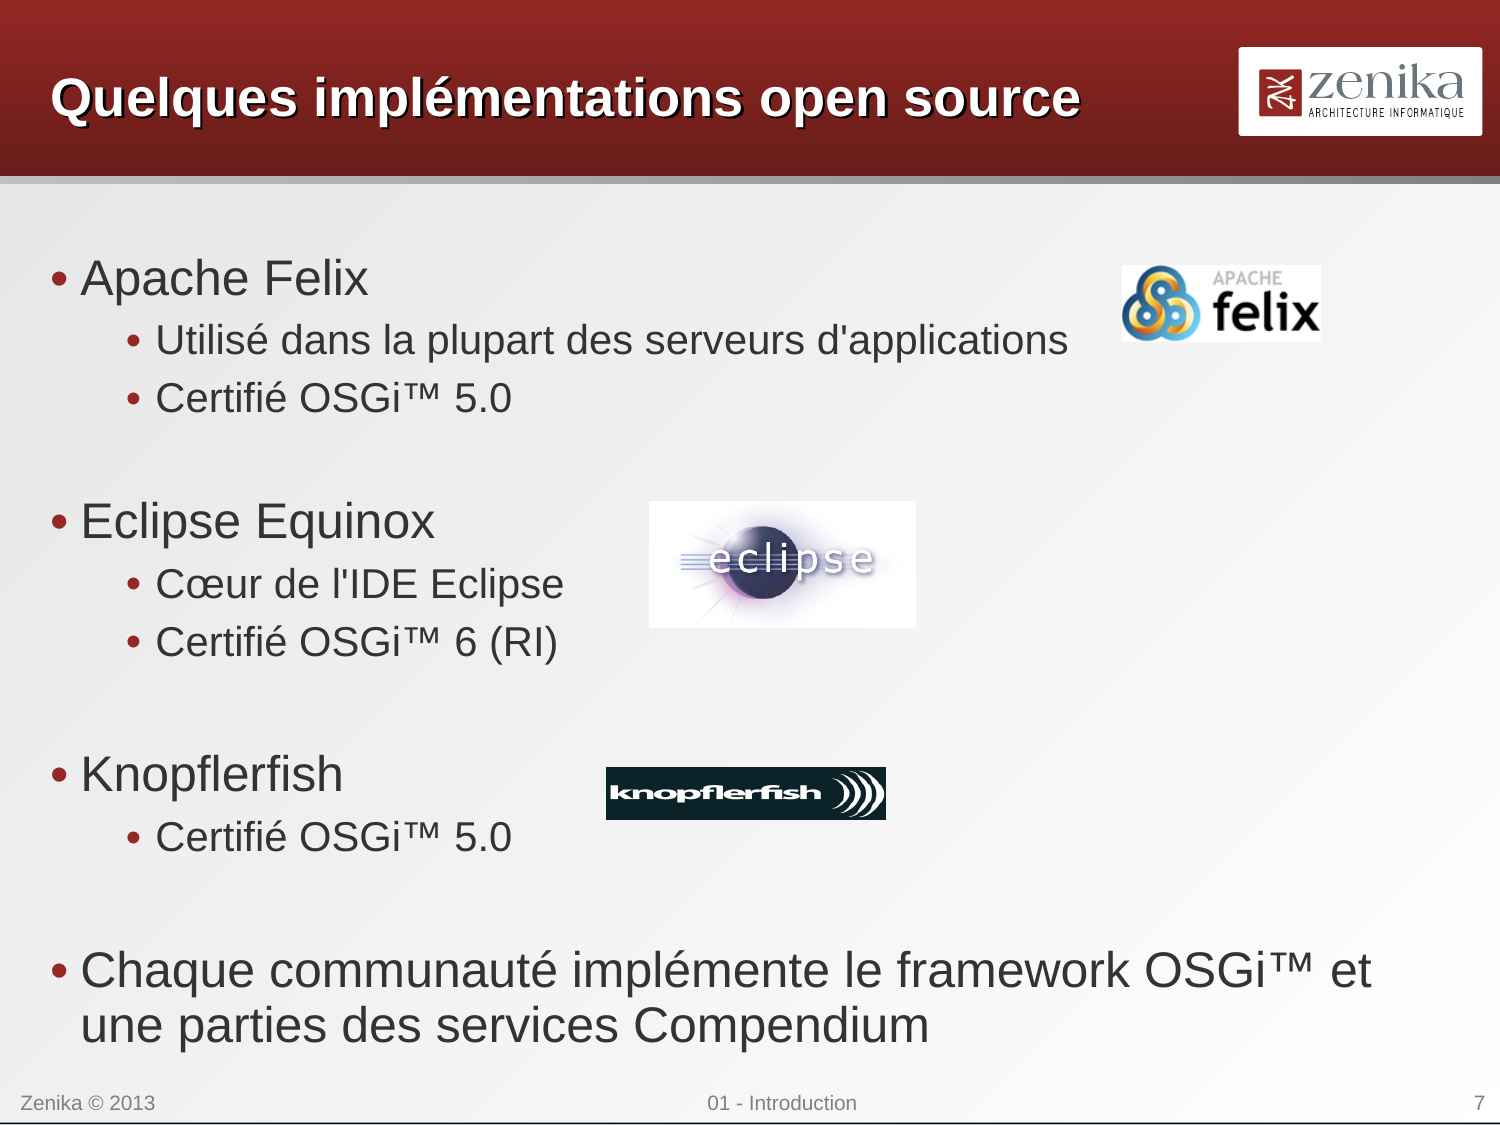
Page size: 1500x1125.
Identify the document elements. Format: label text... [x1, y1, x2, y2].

picture [1122, 265, 1321, 342]
list Apache Felix Utilisé dans la plupart des serveurs d'applications Certifié OSGi™ 5.0 Eclipse Equinox Cœur de l'IDE Eclipse Certifié OSGi™ 6 (RI) Knopflerfish Certifié OSGi™ 5.0 Chaque communauté implémente le framework OSGi™ et une parties des services Compendium [50, 250, 1435, 1064]
picture [1257, 58, 1464, 125]
picture [606, 767, 886, 820]
title Quelques implémentations open source [50, 15, 1206, 180]
picture [649, 501, 916, 628]
